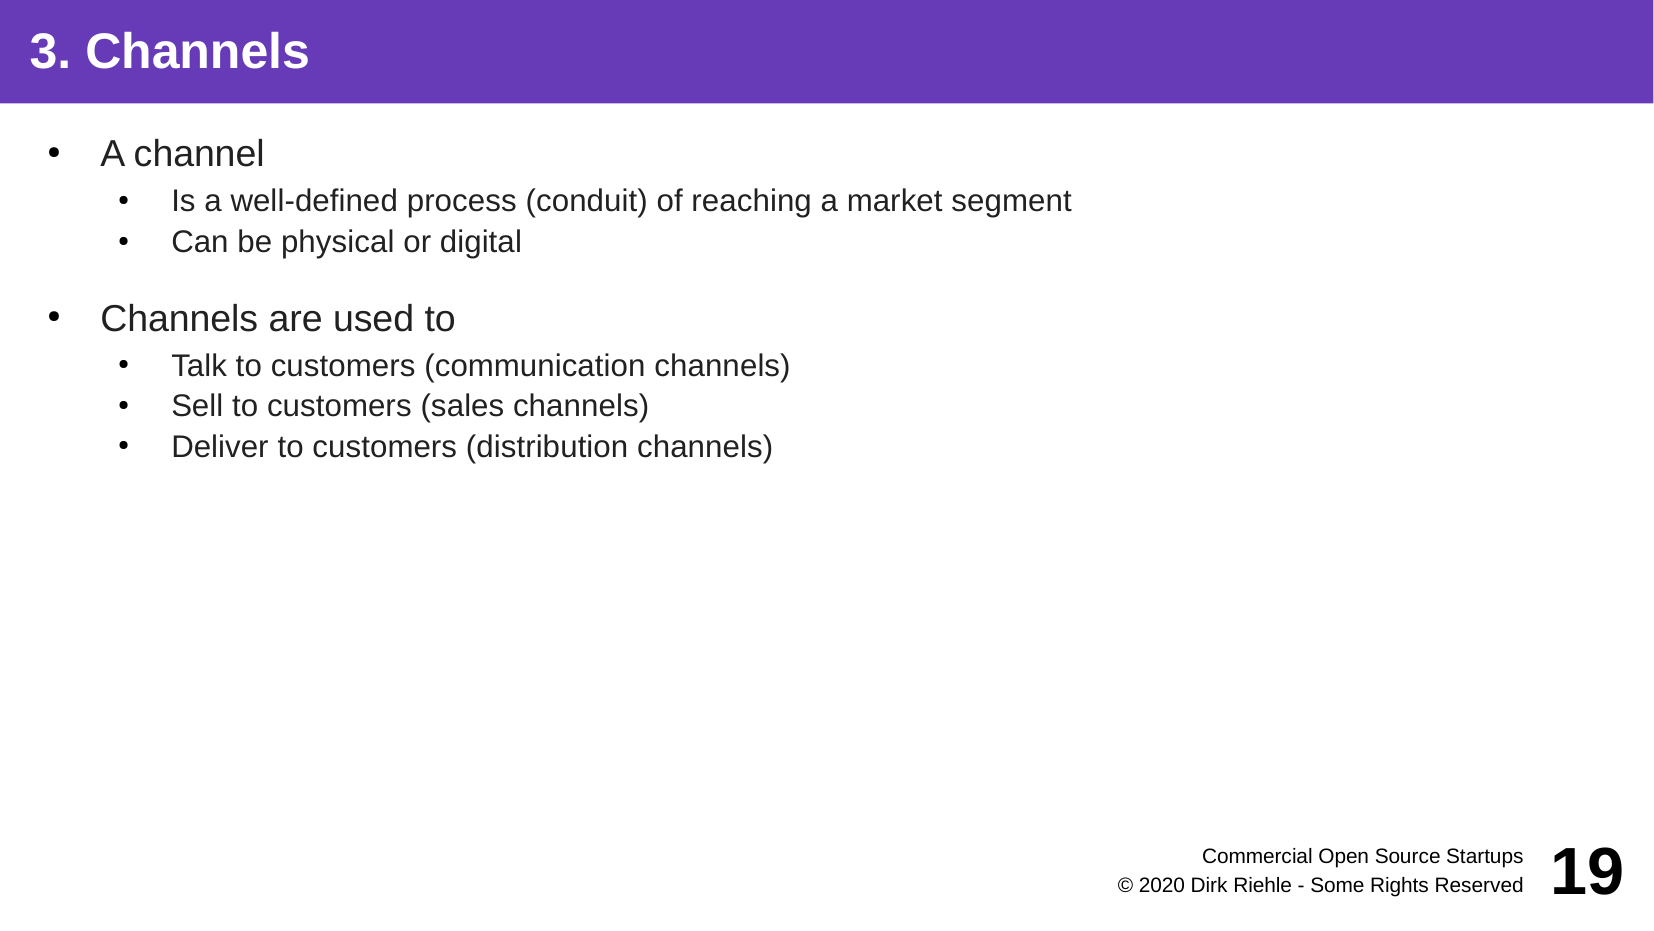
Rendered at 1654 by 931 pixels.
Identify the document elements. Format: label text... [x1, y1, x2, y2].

title 3. Channels [0, 0, 1654, 104]
list A channel Is a well-defined process (conduit) of reaching a market segment Can be physical or digital Channels are used to Talk to customers (communication channels) Sell to customers (sales channels) Deliver to customers (distribution channels) [29, 132, 1625, 813]
